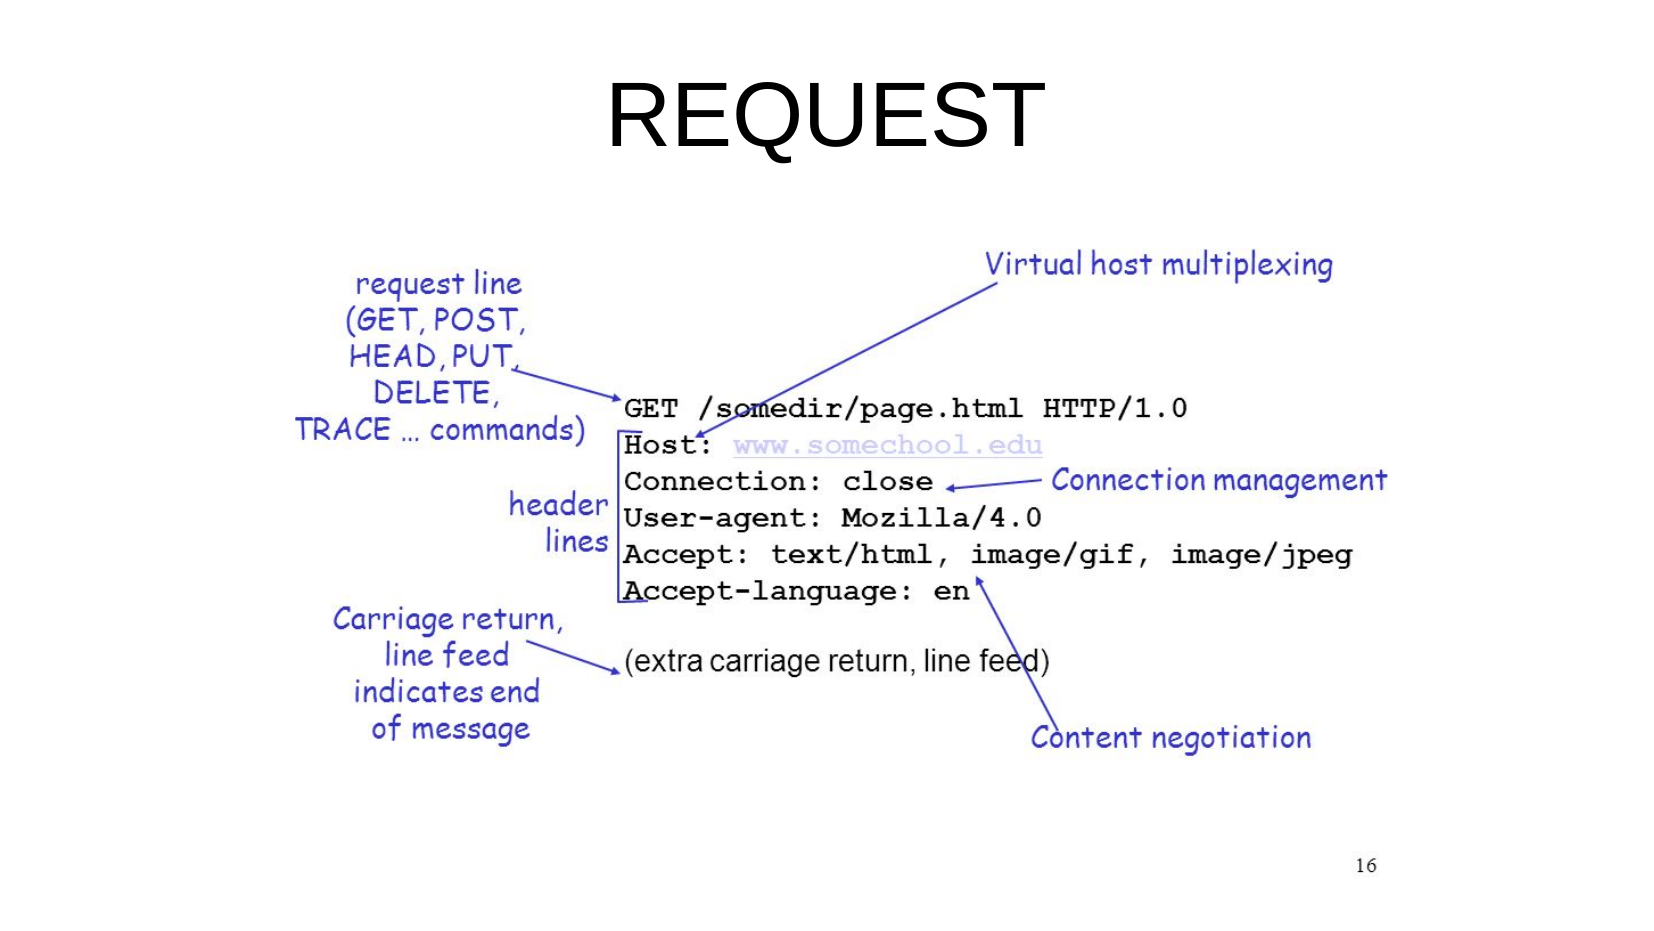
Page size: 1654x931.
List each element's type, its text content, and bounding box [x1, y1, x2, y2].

title REQUEST [82, 37, 1571, 193]
picture [295, 236, 1388, 887]
